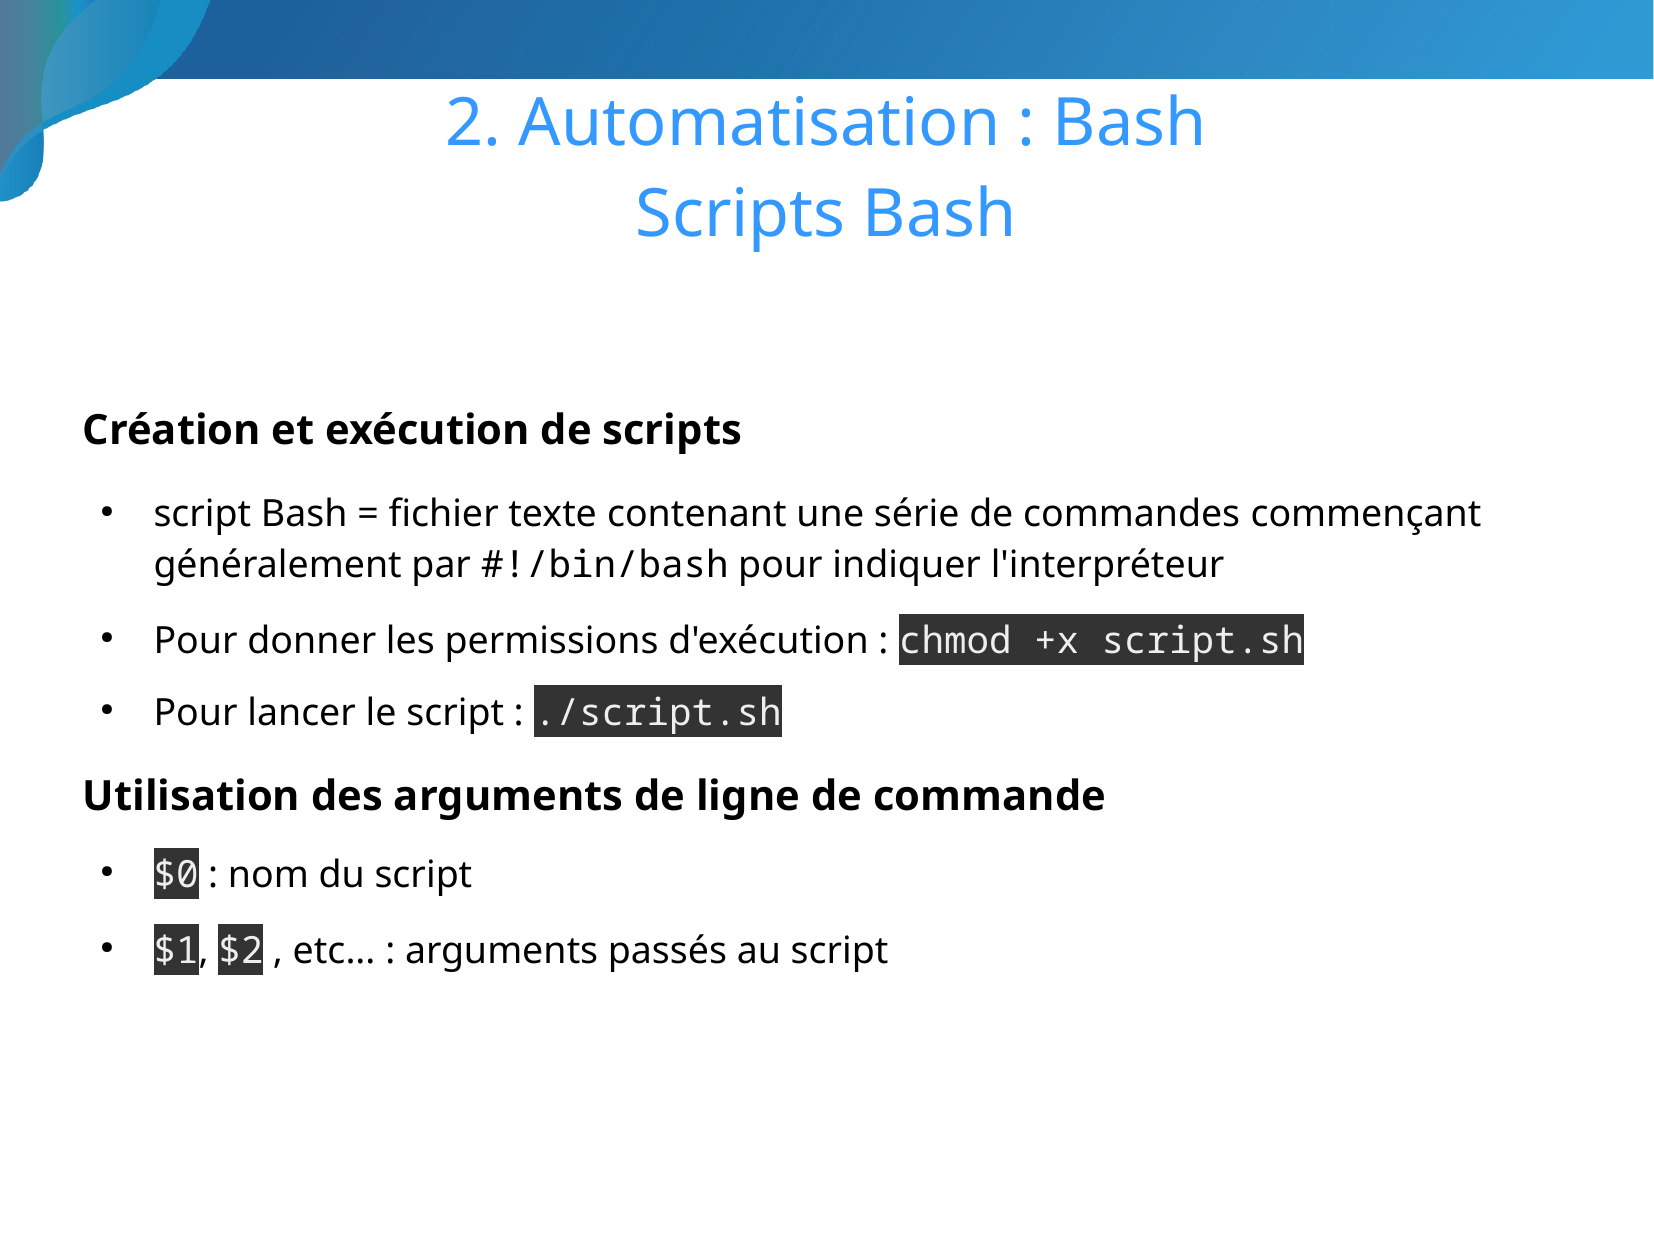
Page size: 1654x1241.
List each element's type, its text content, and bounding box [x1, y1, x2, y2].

picture [0, 0, 1654, 1241]
list Création et exécution de scripts script Bash = fichier texte contenant une série de commandes commençant généralement par #!/bin/bash pour indiquer l'interpréteur Pour donner les permissions d'exécution : chmod +x script.sh Pour lancer le script : ./script.sh Utilisation des arguments de ligne de commande $0 : nom du script $1, $2 , etc... : arguments passés au script [82, 266, 1571, 1109]
title 2. Automatisation : Bash Scripts Bash [82, 68, 1571, 261]
